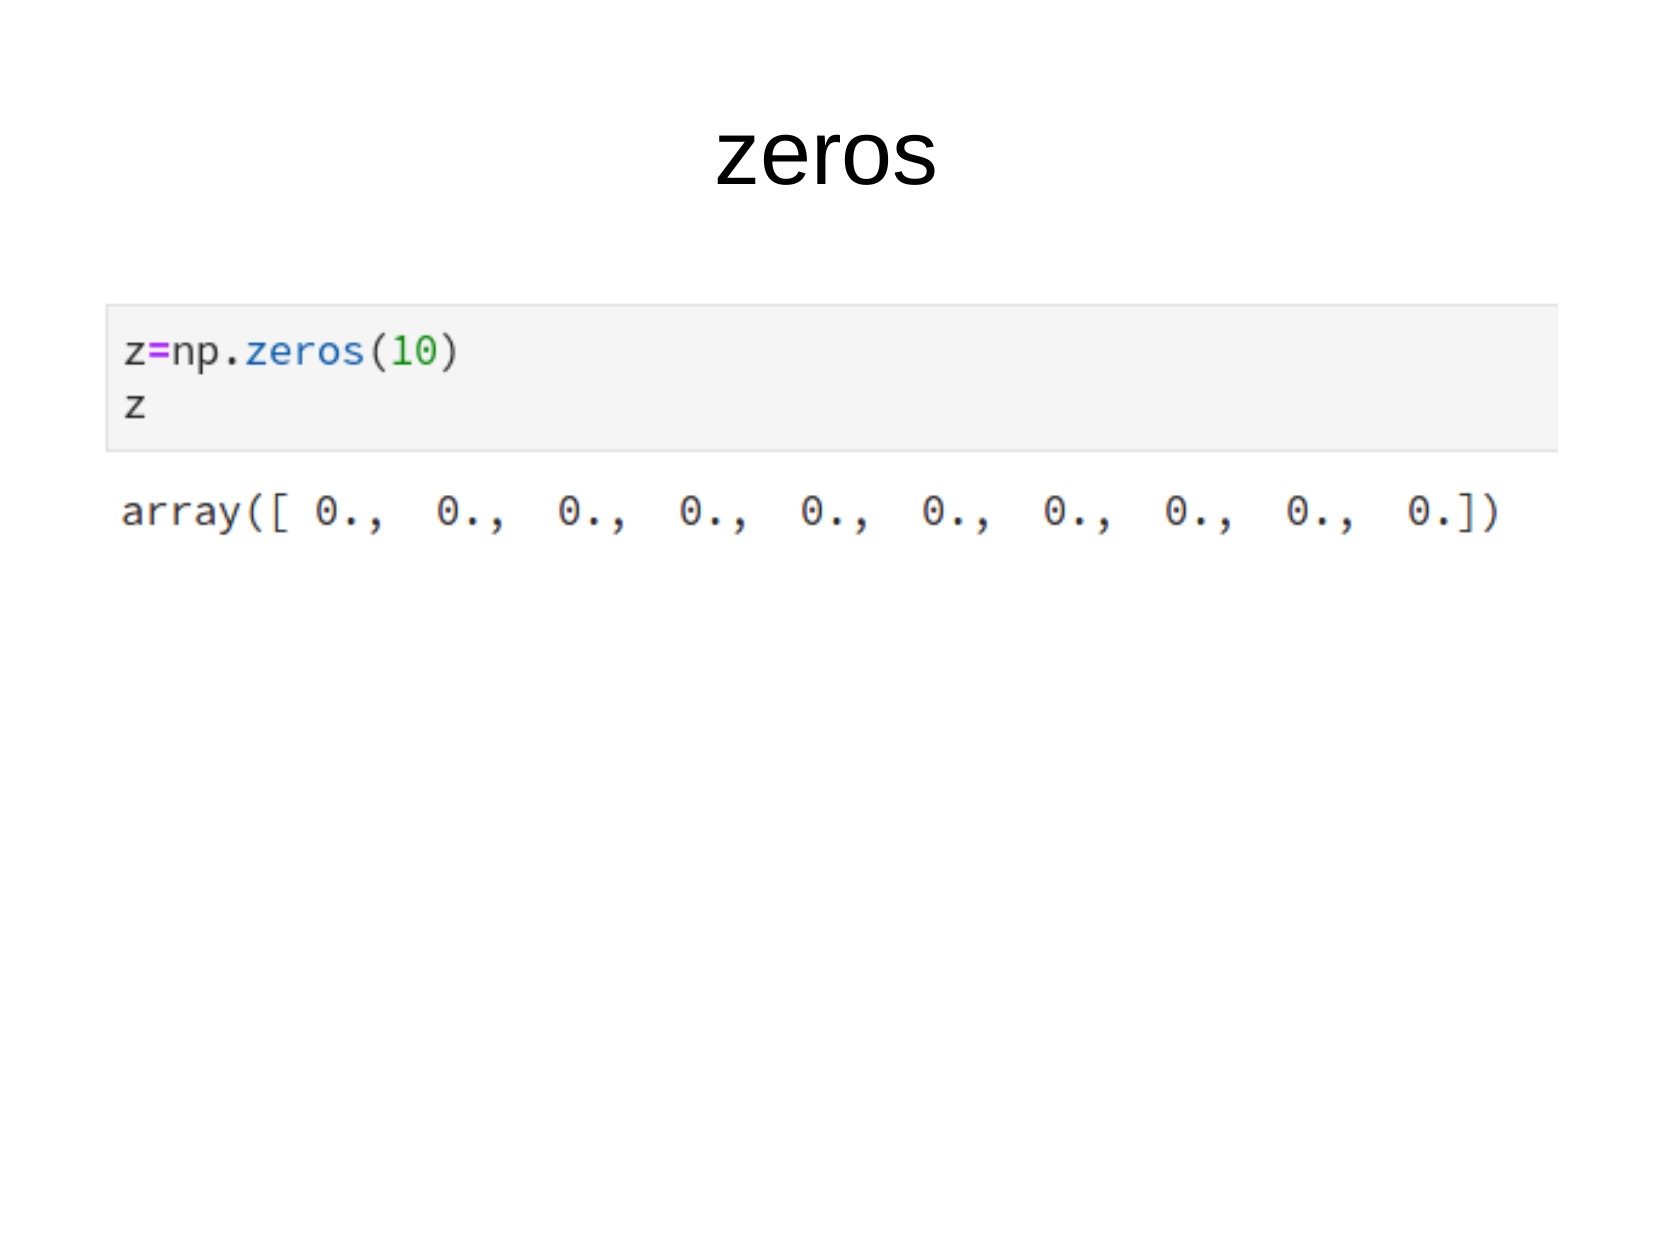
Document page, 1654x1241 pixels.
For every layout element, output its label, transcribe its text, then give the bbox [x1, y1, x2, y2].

title zeros [82, 49, 1571, 257]
picture [82, 290, 1558, 579]
